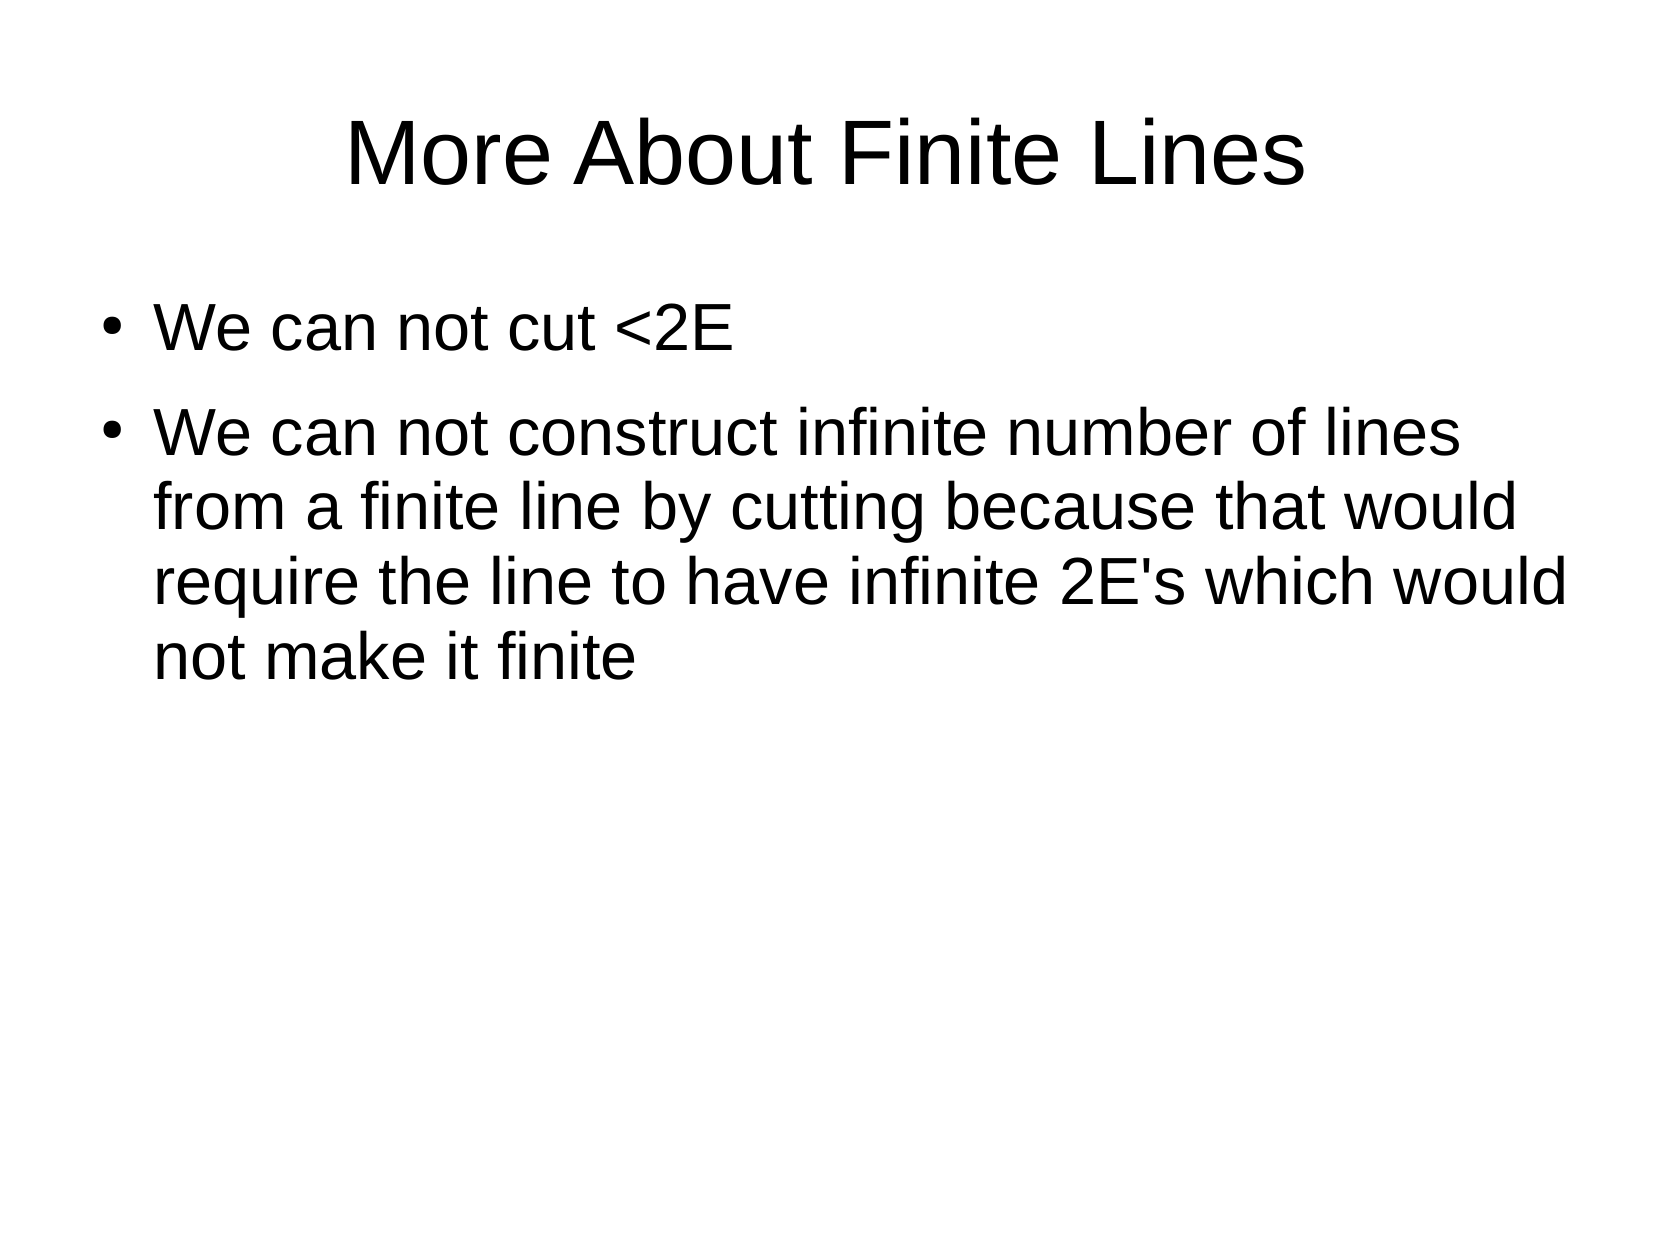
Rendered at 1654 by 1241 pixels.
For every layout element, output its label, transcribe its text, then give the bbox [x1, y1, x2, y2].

title More About Finite Lines [82, 49, 1571, 257]
list We can not cut <2E We can not construct infinite number of lines from a finite line by cutting because that would require the line to have infinite 2E's which would not make it finite [82, 290, 1571, 1010]
